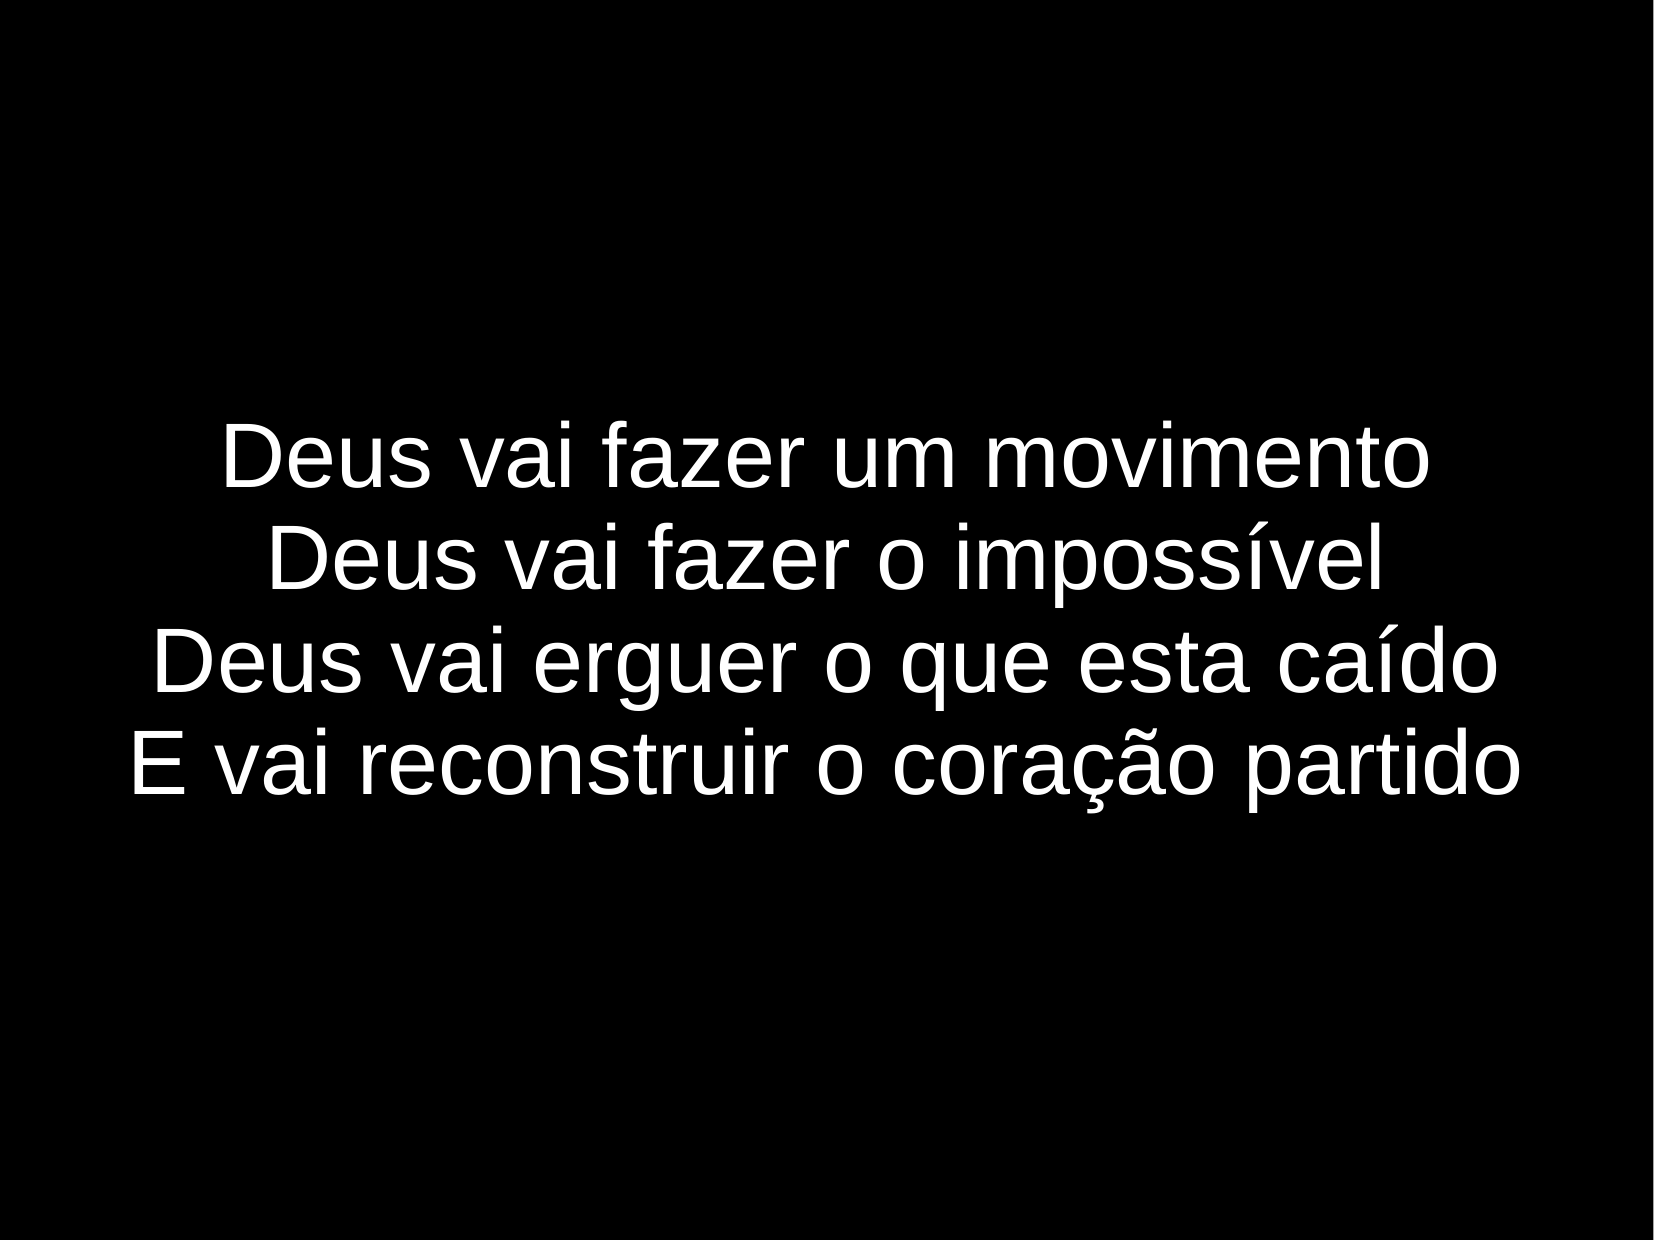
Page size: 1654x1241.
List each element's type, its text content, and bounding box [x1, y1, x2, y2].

subtitle Deus vai fazer um movimento Deus vai fazer o impossível Deus vai erguer o que esta caído E vai reconstruir o coração partido [82, 49, 1571, 1170]
